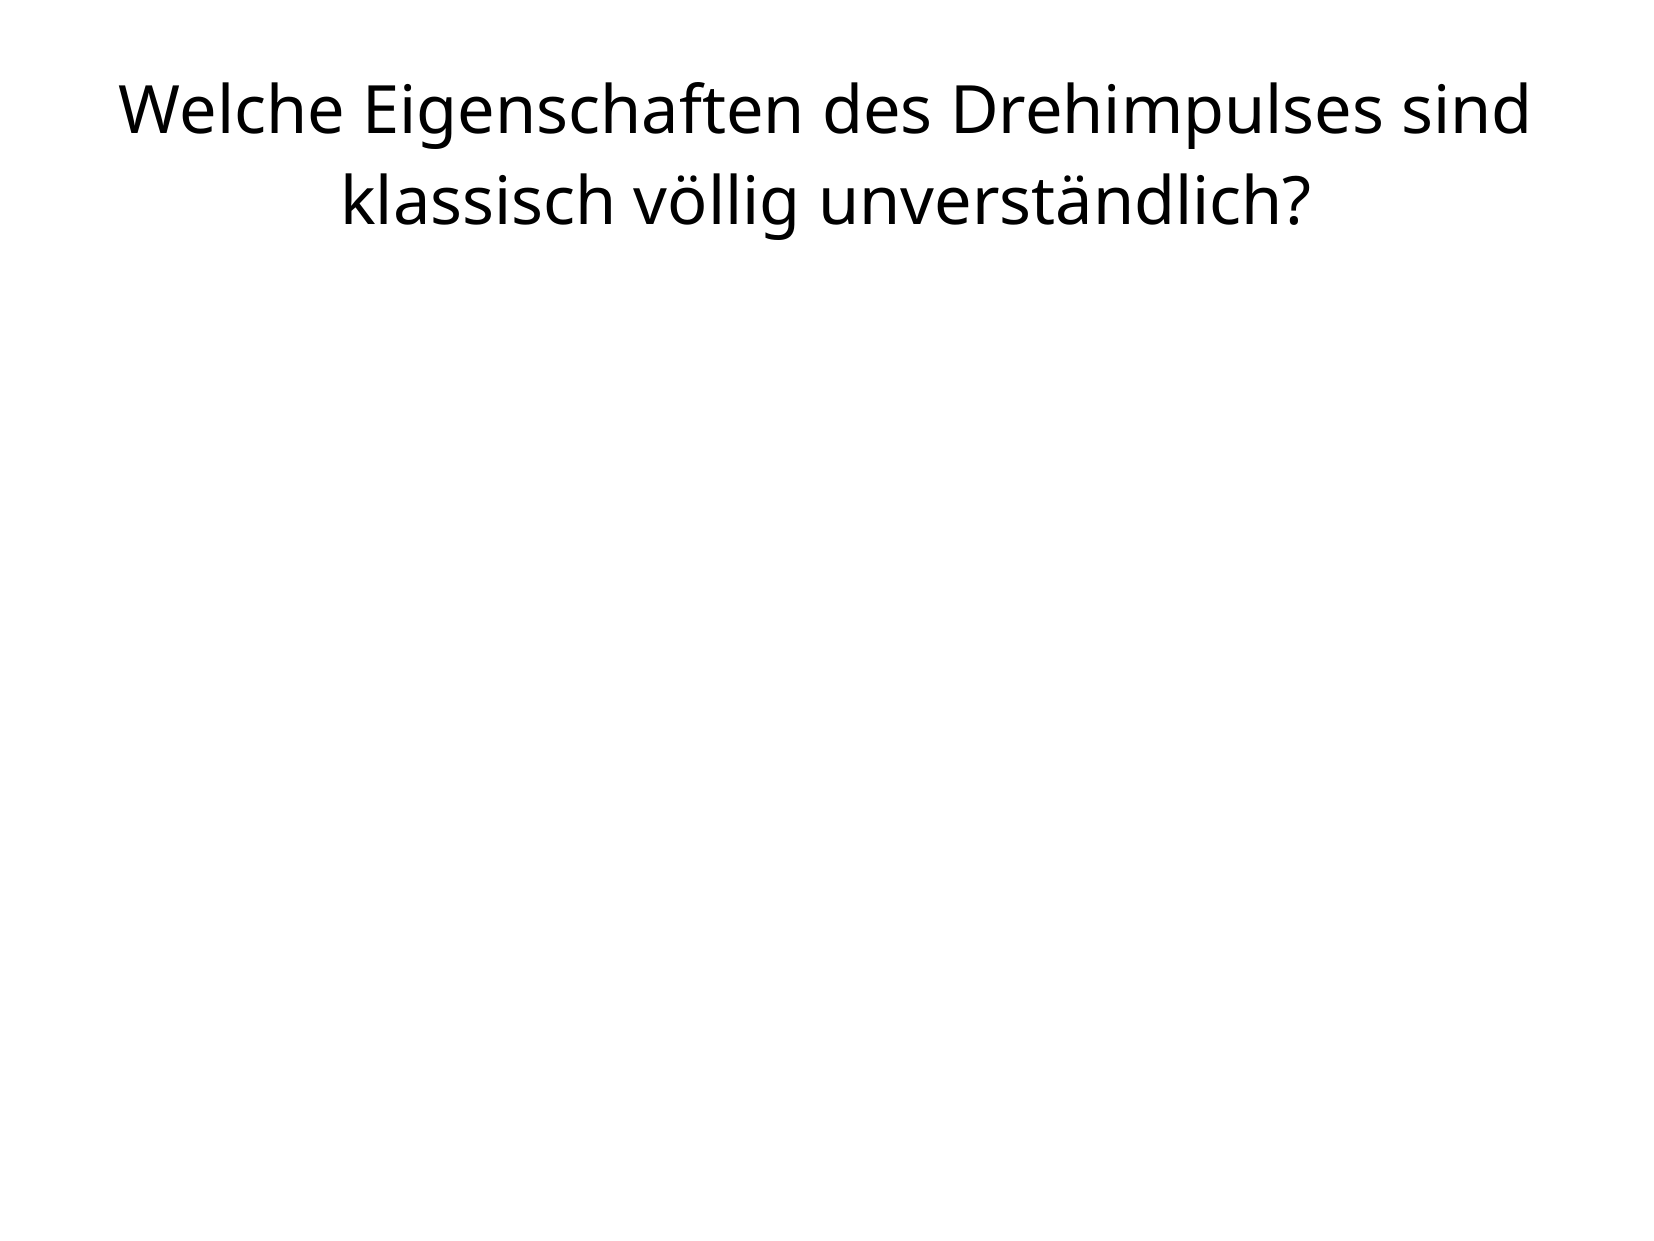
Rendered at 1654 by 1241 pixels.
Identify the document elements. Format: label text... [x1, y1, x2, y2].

title Welche Eigenschaften des Drehimpulses sind klassisch völlig unverständlich? [82, 49, 1571, 257]
